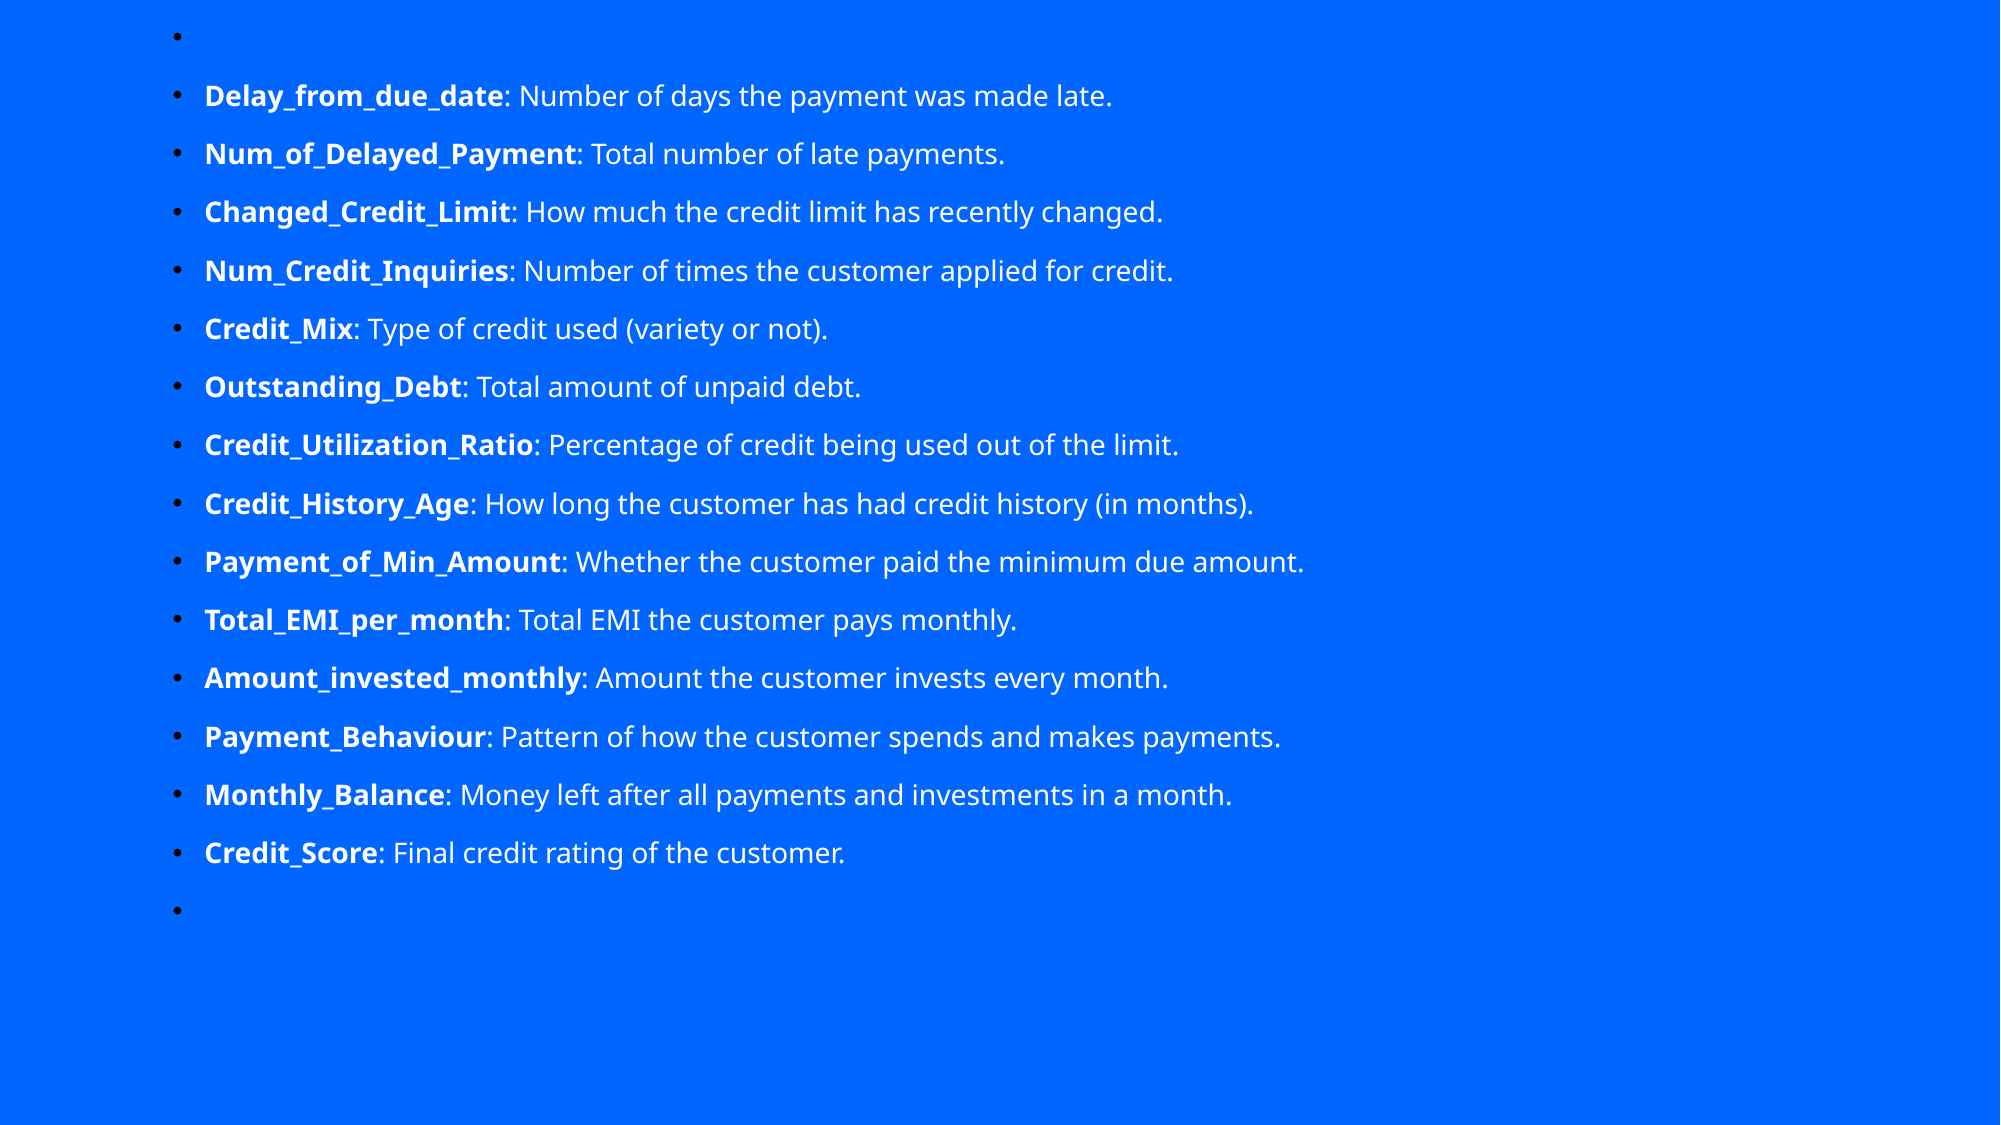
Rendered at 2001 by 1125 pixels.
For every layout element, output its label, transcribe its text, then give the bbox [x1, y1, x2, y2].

list Delay_from_due_date: Number of days the payment was made late. Num_of_Delayed_Payment: Total number of late payments. Changed_Credit_Limit: How much the credit limit has recently changed. Num_Credit_Inquiries: Number of times the customer applied for credit. Credit_Mix: Type of credit used (variety or not). Outstanding_Debt: Total amount of unpaid debt. Credit_Utilization_Ratio: Percentage of credit being used out of the limit. Credit_History_Age: How long the customer has had credit history (in months). Payment_of_Min_Amount: Whether the customer paid the minimum due amount. Total_EMI_per_month: Total EMI the customer pays monthly. Amount_invested_monthly: Amount the customer invests every month. Payment_Behaviour: Pattern of how the customer spends and makes payments. Monthly_Balance: Money left after all payments and investments in a month. Credit_Score: Final credit rating of the customer. [157, 12, 1844, 879]
